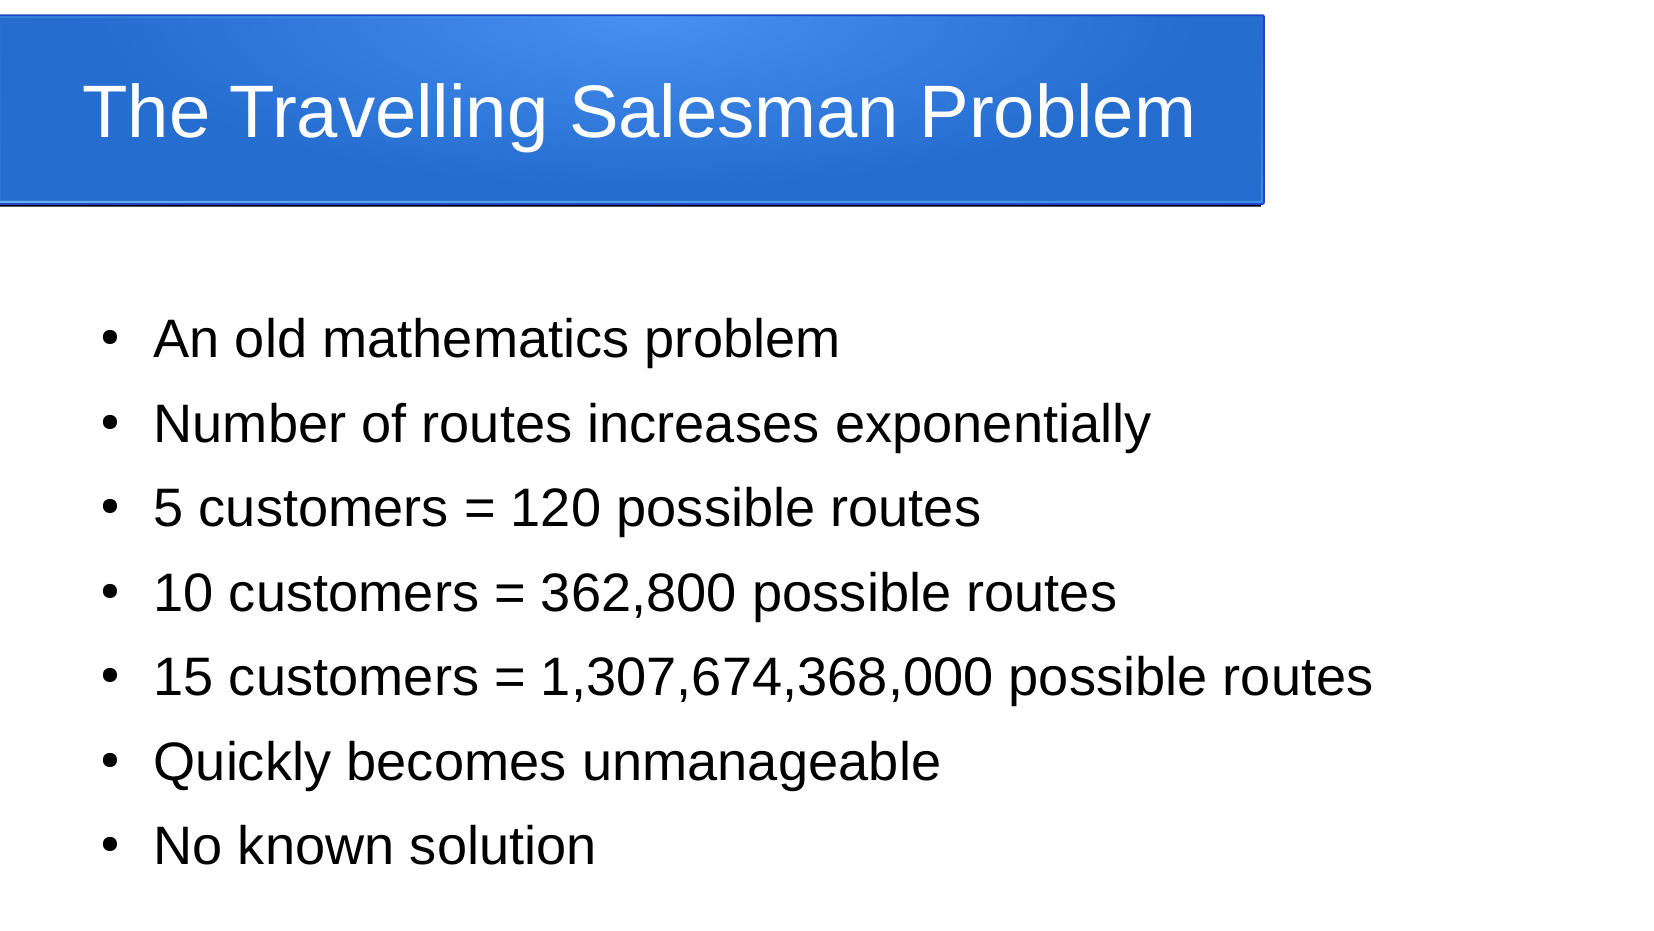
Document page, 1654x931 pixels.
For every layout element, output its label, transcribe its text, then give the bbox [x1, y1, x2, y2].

title The Travelling Salesman Problem [82, 35, 1235, 189]
list An old mathematics problem Number of routes increases exponentially 5 customers = 120 possible routes 10 customers = 362,800 possible routes 15 customers = 1,307,674,368,000 possible routes Quickly becomes unmanageable No known solution [82, 224, 1571, 898]
